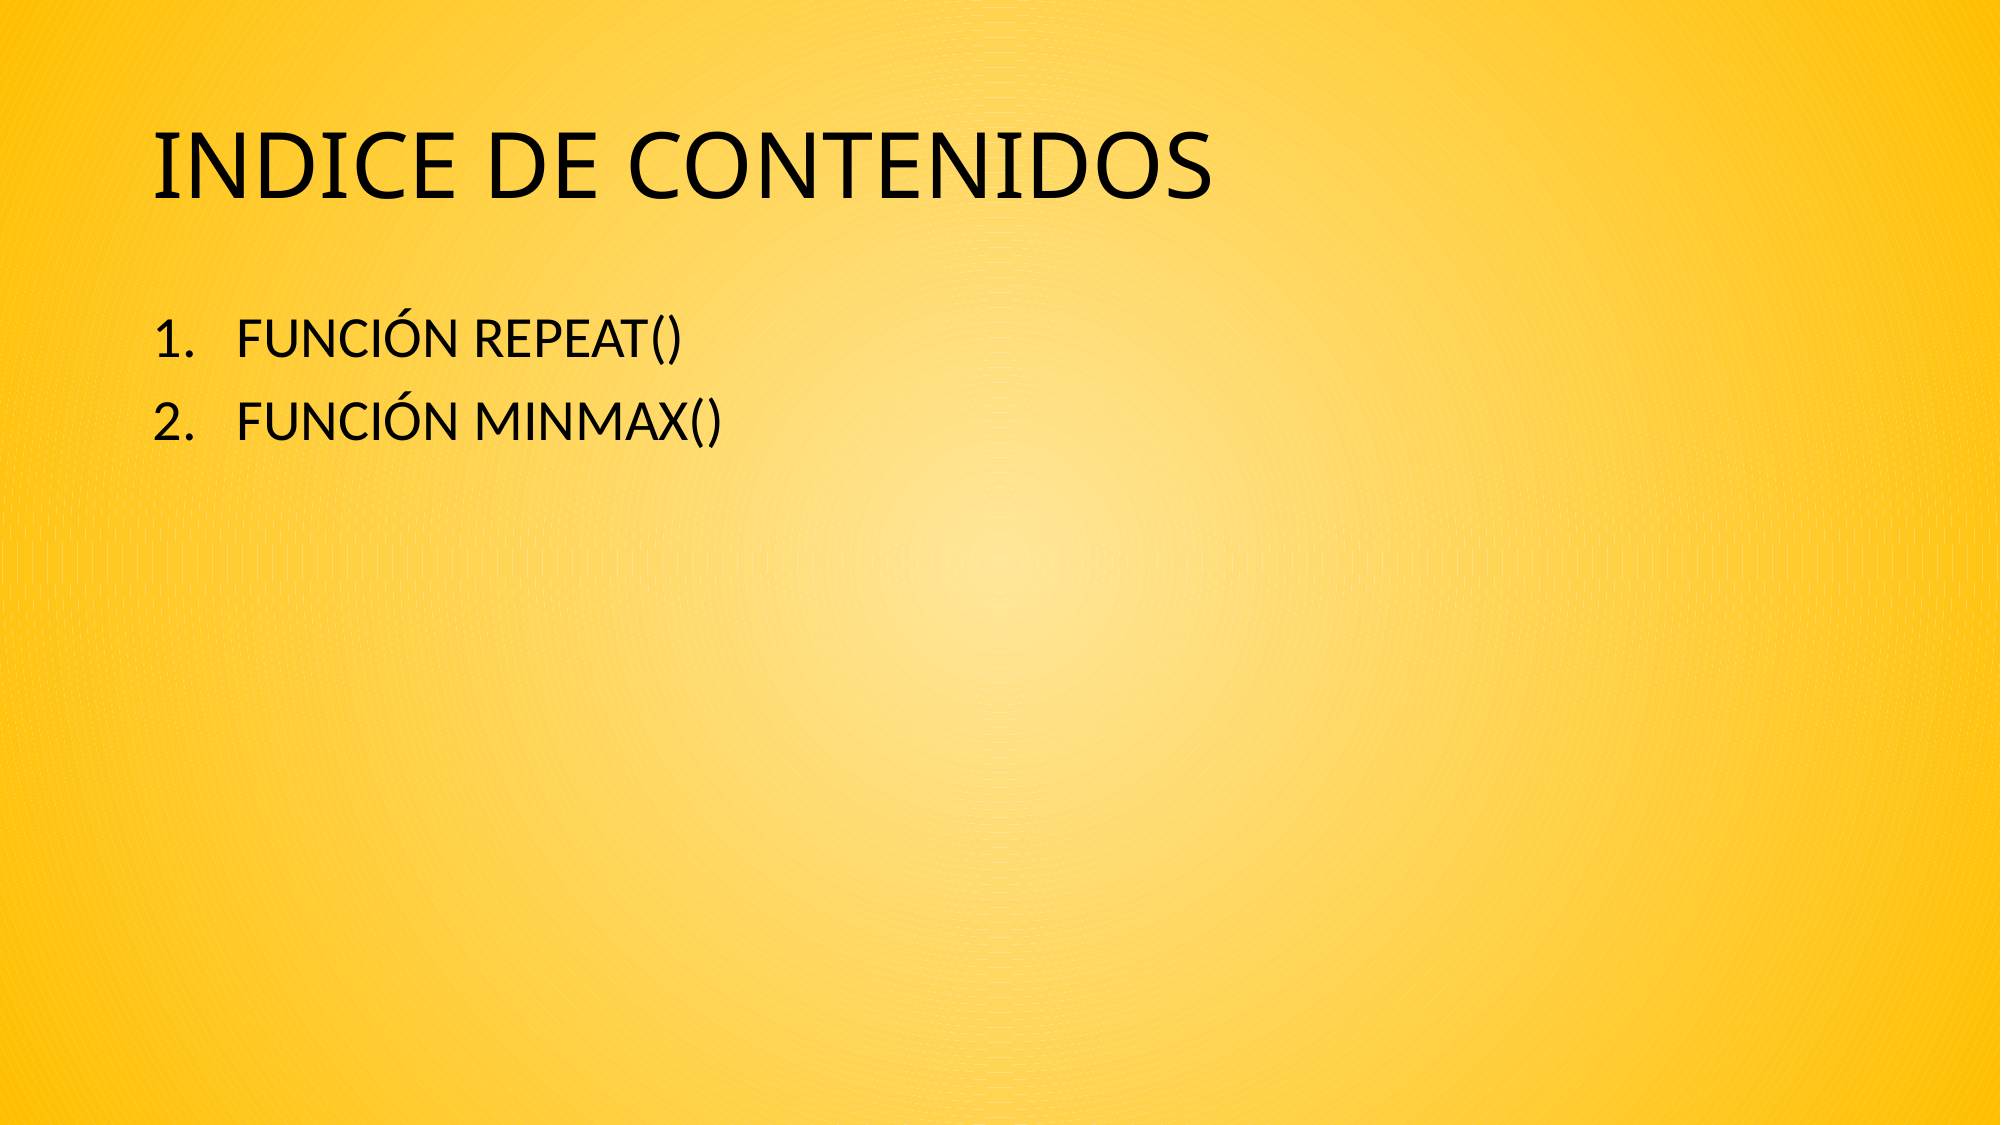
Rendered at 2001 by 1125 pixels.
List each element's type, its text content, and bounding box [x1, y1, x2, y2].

title INDICE DE CONTENIDOS [137, 59, 1863, 278]
list FUNCIÓN REPEAT() FUNCIÓN MINMAX() [137, 299, 1863, 1014]
